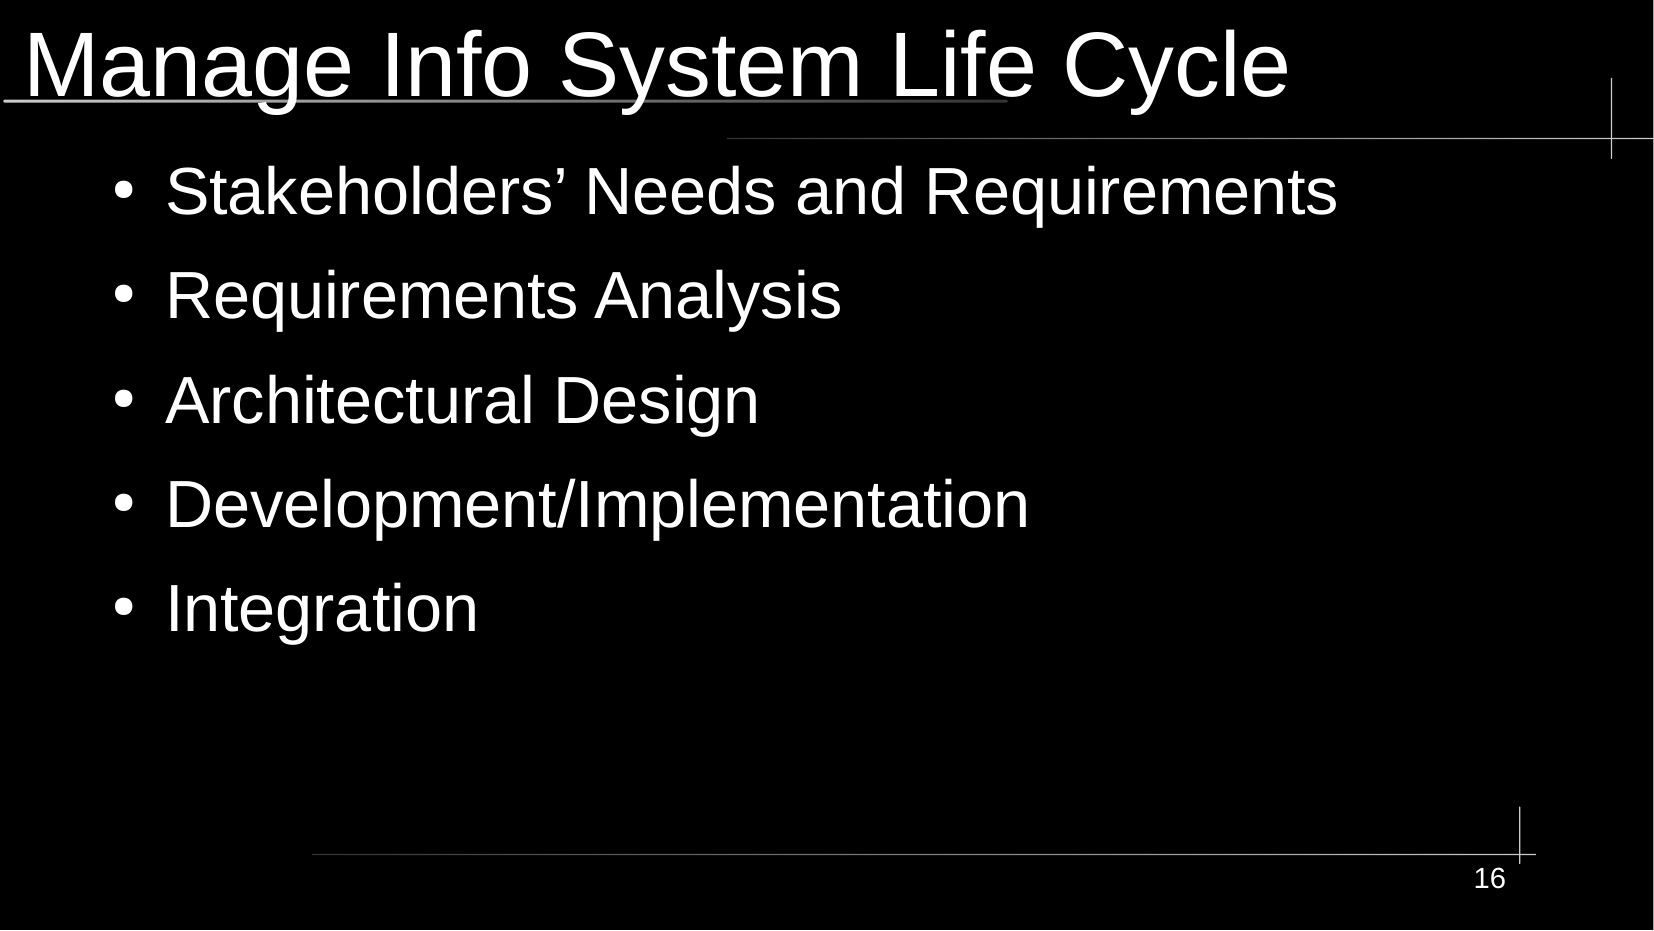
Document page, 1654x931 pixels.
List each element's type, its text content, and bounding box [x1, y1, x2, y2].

title Manage Info System Life Cycle [23, 11, 1589, 119]
list Stakeholders’ Needs and Requirements Requirements Analysis Architectural Design Development/Implementation Integration [94, 154, 1583, 921]
